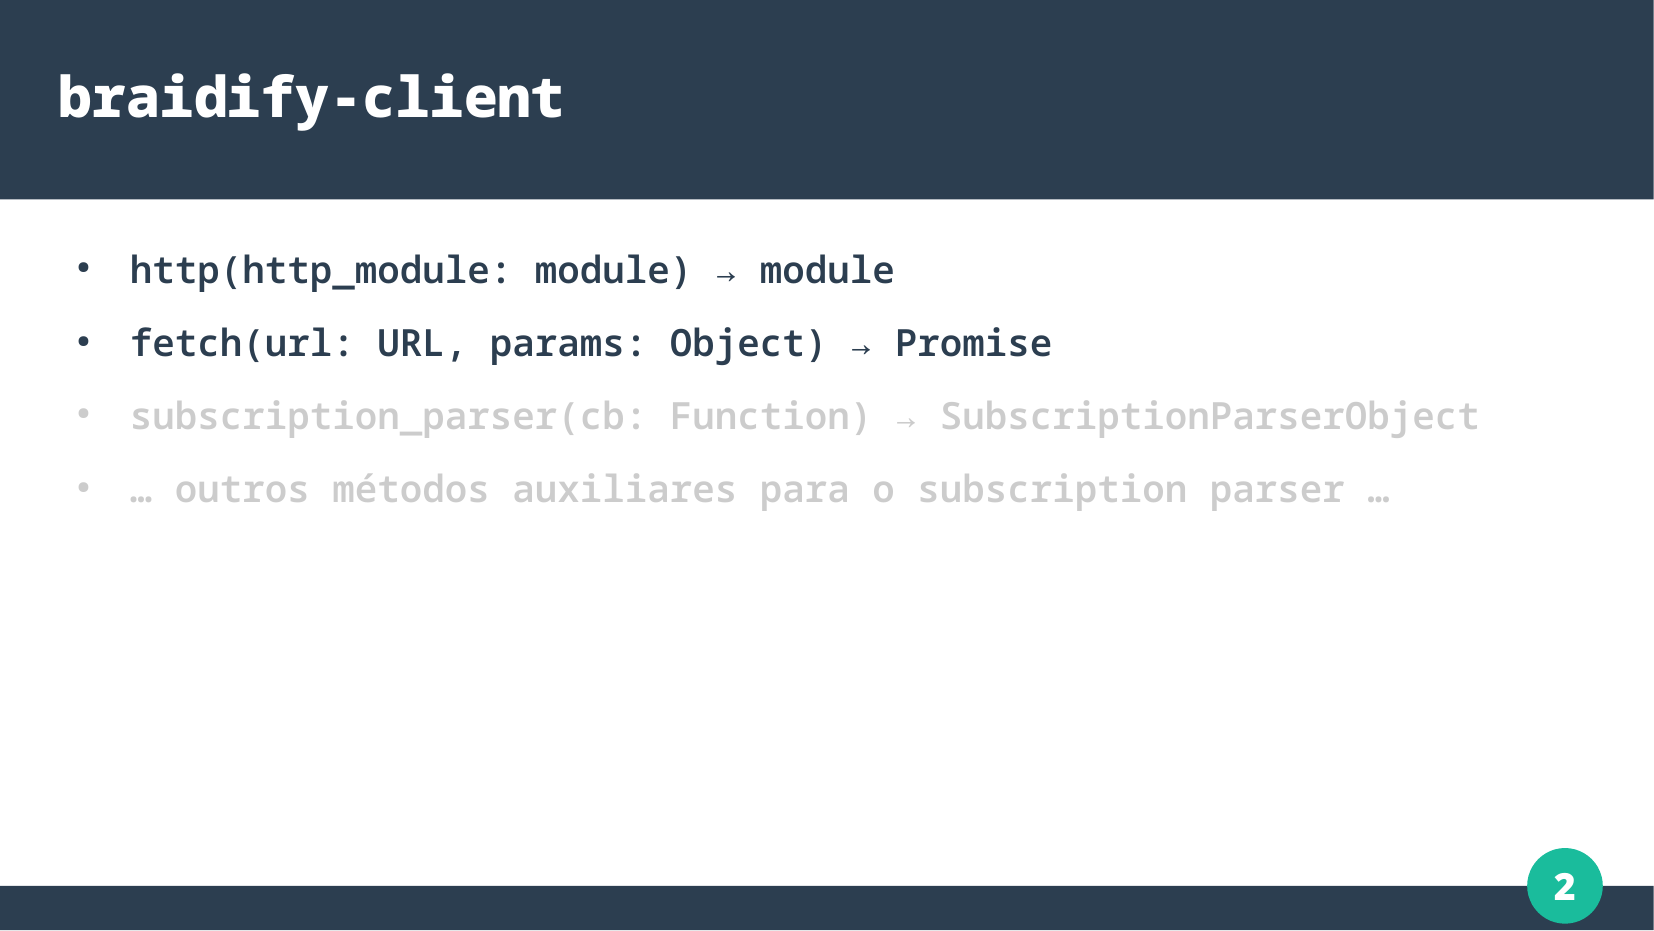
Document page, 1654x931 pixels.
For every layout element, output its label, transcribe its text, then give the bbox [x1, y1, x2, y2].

list http(http_module: module) → module fetch(url: URL, params: Object) → Promise subscription_parser(cb: Function) → SubscriptionParserObject … outros métodos auxiliares para o subscription parser … [59, 243, 1595, 864]
title braidify-client [59, 37, 1595, 156]
